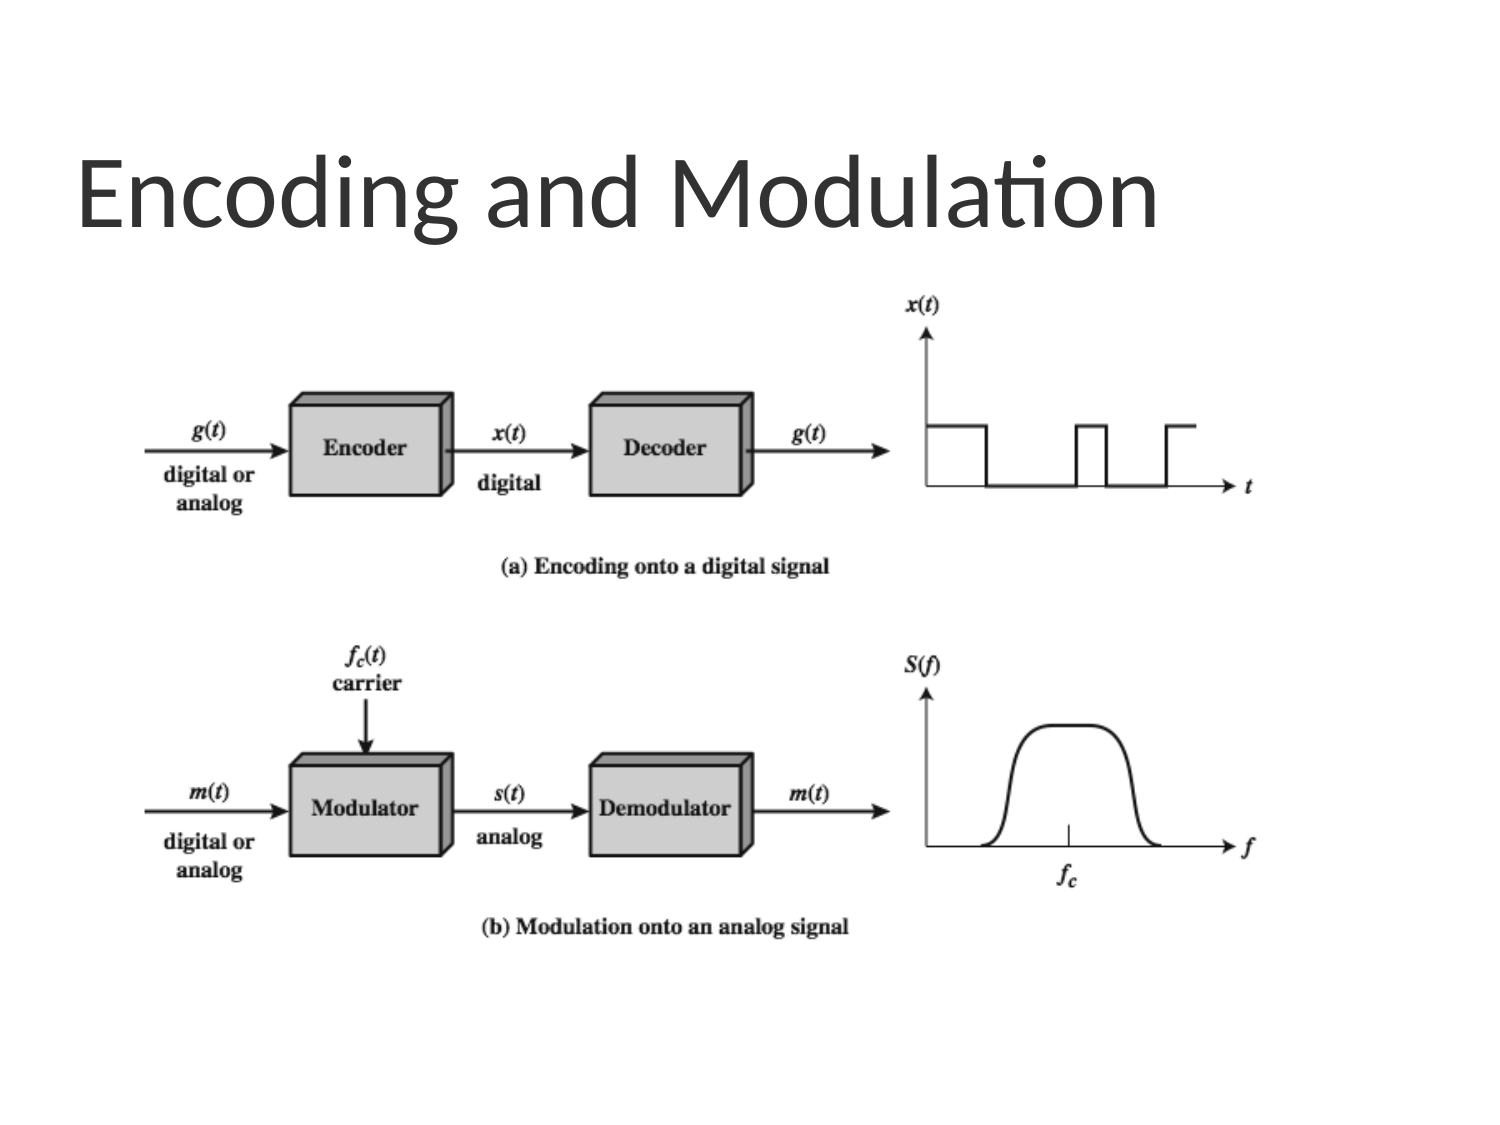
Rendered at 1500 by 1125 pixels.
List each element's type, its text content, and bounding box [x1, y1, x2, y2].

picture [75, 287, 1395, 1013]
title Encoding and Modulation [75, 115, 1426, 304]
